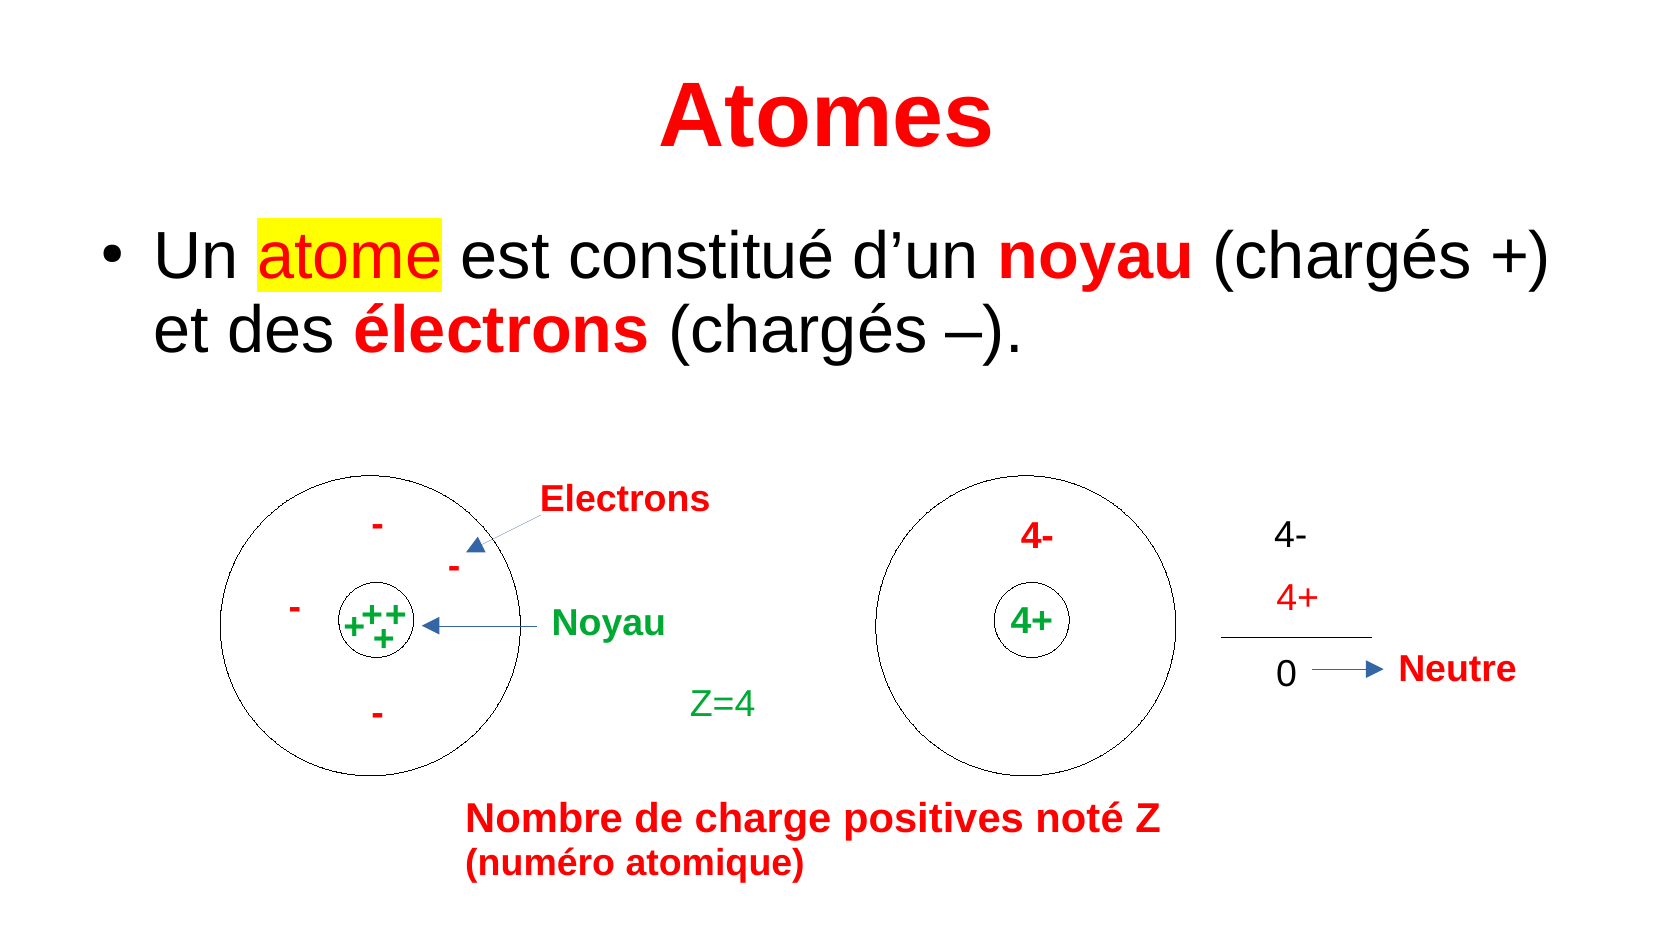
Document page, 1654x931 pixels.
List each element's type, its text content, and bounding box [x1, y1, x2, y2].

title Atomes [82, 37, 1571, 193]
text_box - [356, 684, 399, 742]
text_box Noyau [536, 593, 681, 651]
text_box - [356, 495, 399, 553]
text_box 0 [1261, 645, 1312, 703]
text_box + [346, 586, 369, 598]
text_box 4+ [1261, 568, 1335, 626]
list Un atome est constitué d’un noyau (chargés +) et des électrons (chargés –). [82, 217, 1571, 376]
text_box Z=4 [675, 675, 771, 732]
text_box + [328, 598, 381, 656]
text_box 4- [1006, 507, 1104, 565]
text_box Electrons [525, 469, 726, 527]
text_box - [433, 536, 476, 594]
text_box Nombre de charge positives noté Z (numéro atomique) [450, 787, 1207, 892]
text_box Neutre [1383, 639, 1532, 697]
text_box - [273, 578, 316, 635]
text_box + [369, 586, 422, 644]
text_box 4+ [995, 592, 1069, 650]
text_box + [358, 610, 410, 668]
text_box 4- [1259, 505, 1357, 563]
